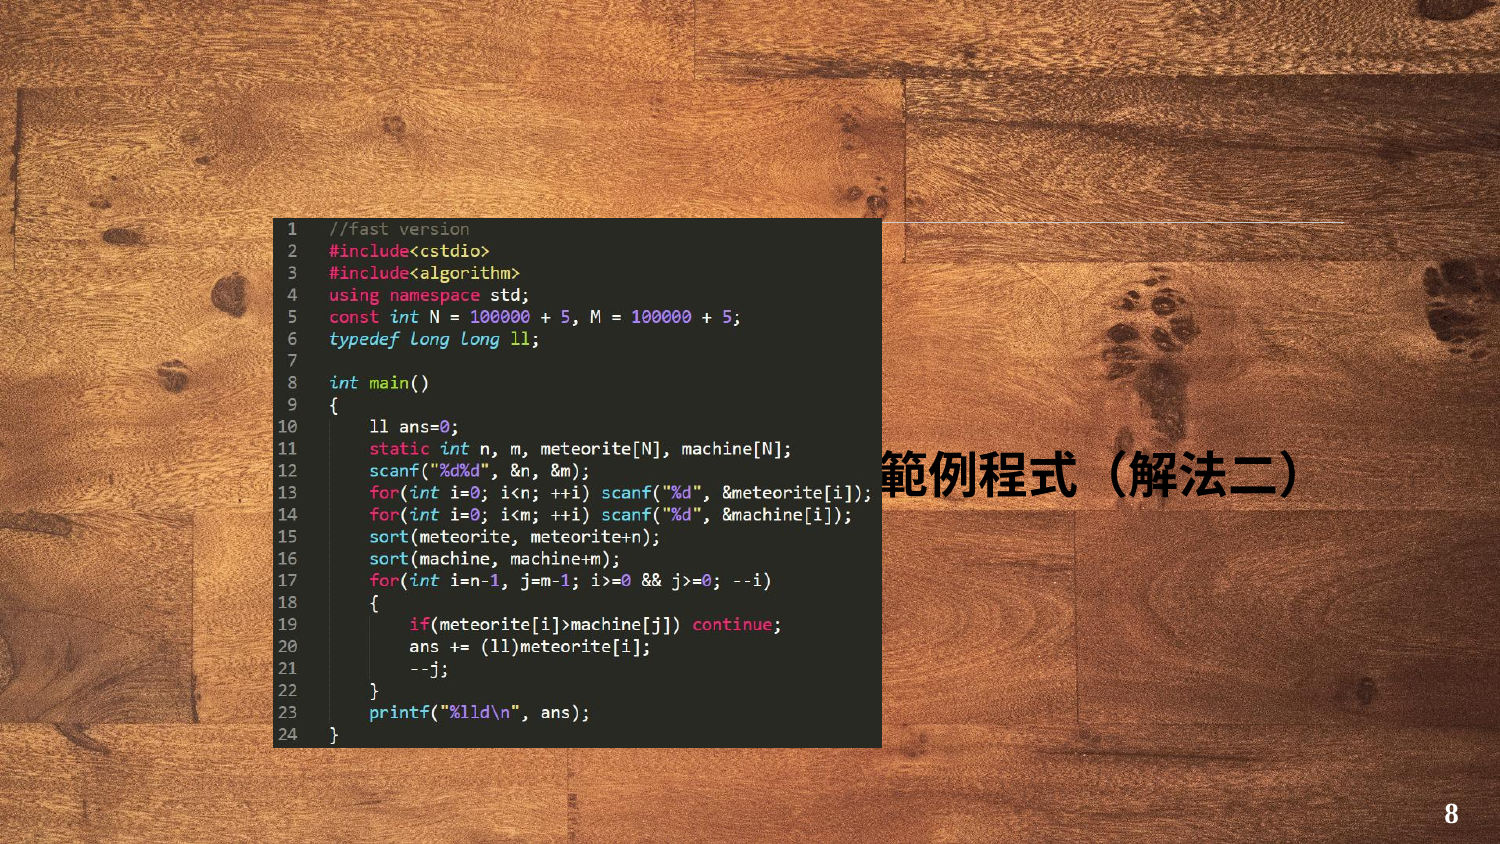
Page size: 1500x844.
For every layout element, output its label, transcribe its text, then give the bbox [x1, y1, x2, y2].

slide_number 9 [1429, 779, 1500, 844]
title 範例程式（解法二） [255, 117, 1341, 233]
picture [273, 218, 882, 748]
